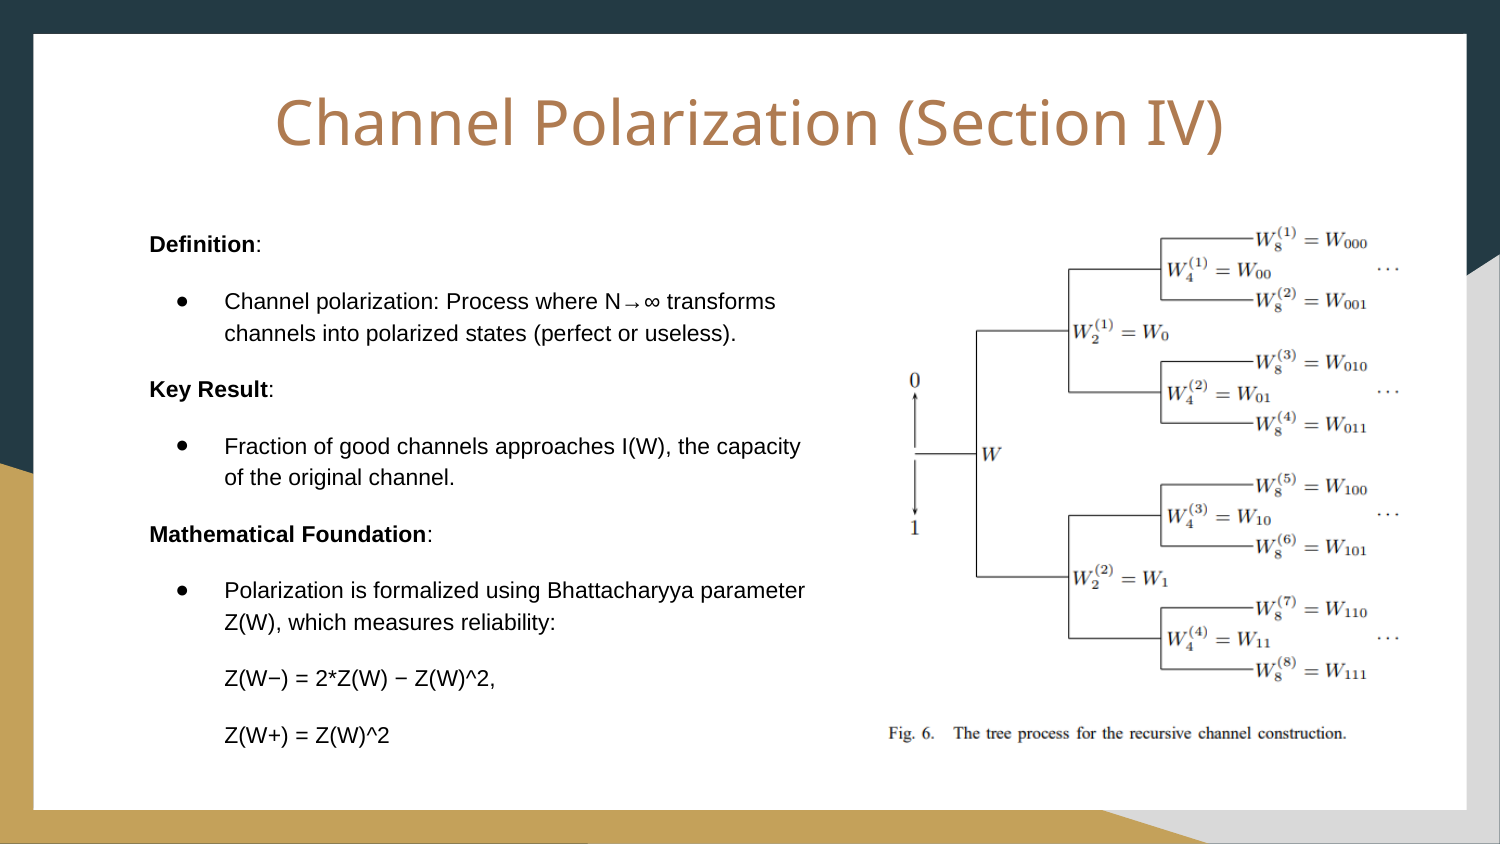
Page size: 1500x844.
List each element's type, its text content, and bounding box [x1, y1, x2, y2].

picture [886, 184, 1414, 755]
title Channel Polarization (Section IV) [134, 68, 1366, 225]
list Definition: Channel polarization: Process where N→∞ transforms channels into polarized states (perfect or useless). Key Result: Fraction of good channels approaches I(W), the capacity of the original channel. Mathematical Foundation: Polarization is formalized using Bhattacharyya parameter Z(W), which measures reliability: Z(W−) = 2*Z(W) − Z(W)^2, Z(W+) = Z(W)^2 [134, 211, 836, 729]
